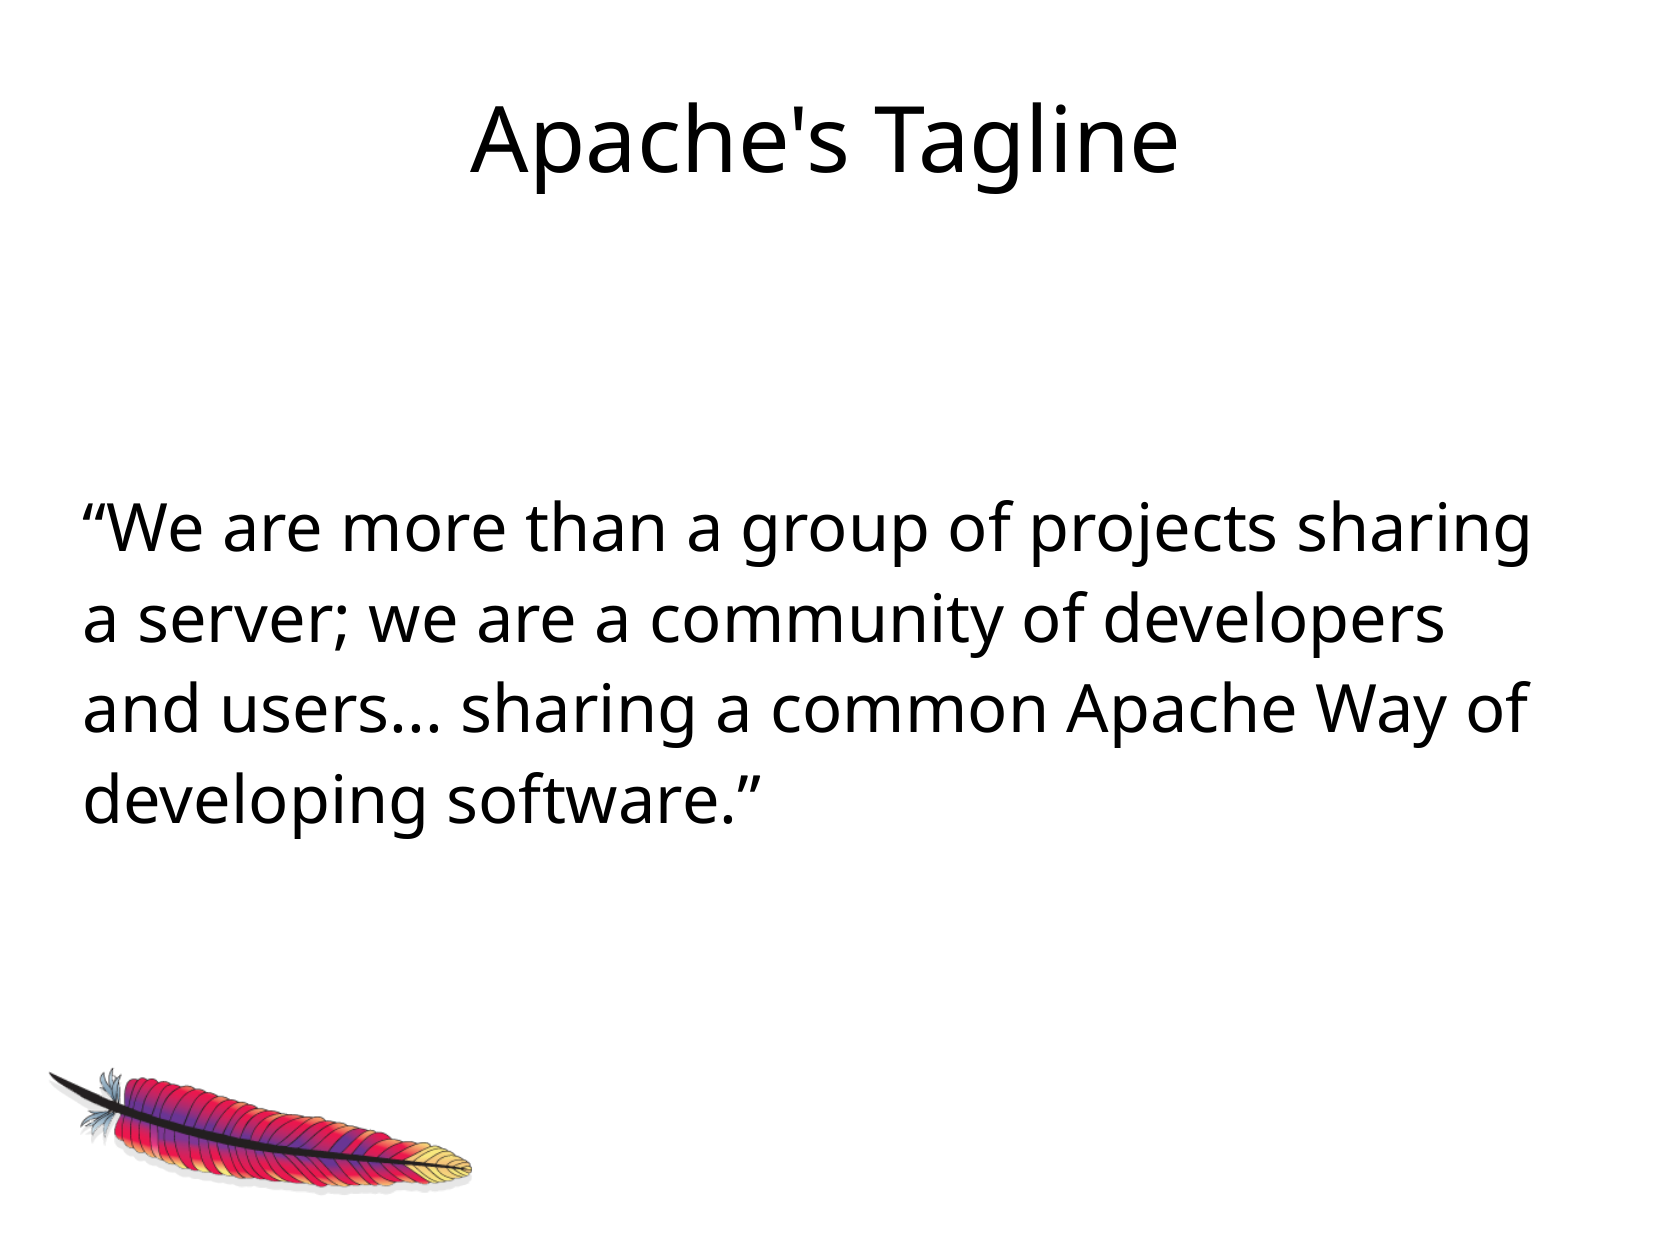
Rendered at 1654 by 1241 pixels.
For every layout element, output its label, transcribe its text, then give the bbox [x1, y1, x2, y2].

list “We are more than a group of projects sharing a server; we are a community of developers and users... sharing a common Apache Way of developing software.” [82, 480, 1571, 1109]
picture [45, 1064, 477, 1200]
title Apache's Tagline [82, 49, 1571, 226]
